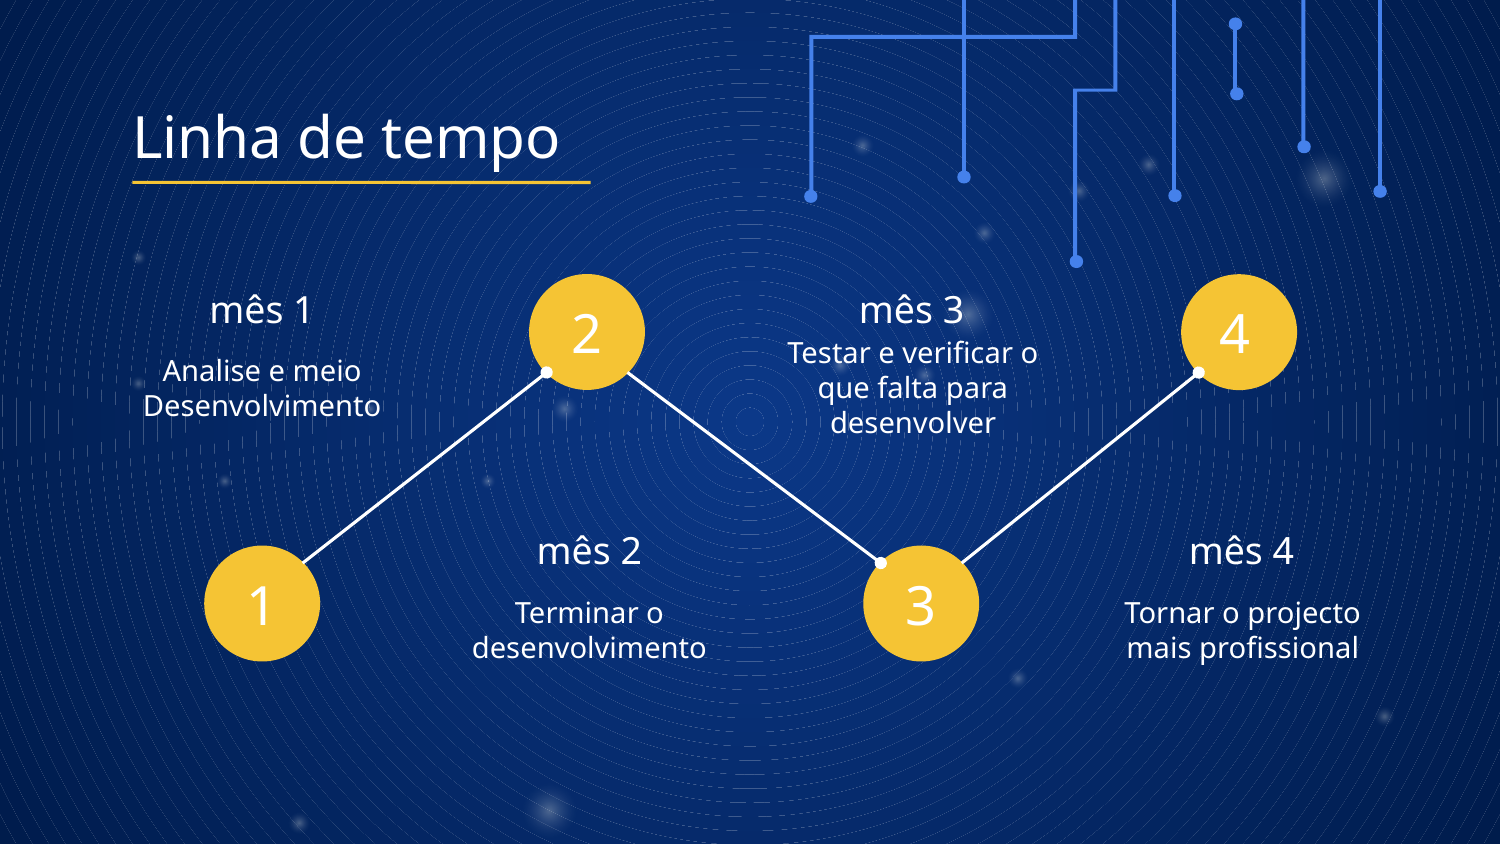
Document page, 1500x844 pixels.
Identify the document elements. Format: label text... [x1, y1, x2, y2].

title 4 [1181, 286, 1288, 378]
text_box [1205, 274, 1273, 286]
title 3 [868, 557, 974, 650]
text_box [864, 582, 868, 625]
text_box [887, 650, 955, 661]
text_box [553, 378, 621, 390]
text_box [1204, 378, 1274, 390]
text_box Tornar o projecto mais profissional [1098, 589, 1387, 669]
text_box Terminar o desenvolvimento [445, 589, 734, 669]
text_box [552, 274, 622, 286]
title 2 [534, 286, 640, 378]
text_box [887, 546, 955, 557]
text_box mês 3 [768, 274, 1056, 342]
text_box [640, 310, 645, 354]
text_box mês 1 [118, 274, 406, 342]
text_box [315, 581, 320, 626]
text_box [1288, 302, 1297, 362]
text_box [228, 546, 296, 557]
text_box [529, 310, 534, 354]
text_box [204, 582, 209, 625]
text_box mês 2 [445, 516, 734, 584]
text_box mês 4 [1097, 516, 1386, 584]
text_box [228, 650, 296, 661]
text_box [974, 581, 979, 626]
text_box Analise e meio Desenvolvimento [118, 347, 406, 427]
title Linha de tempo [116, 88, 1383, 183]
text_box Testar e verificar o que falta para desenvolver [769, 347, 1057, 427]
title 1 [209, 557, 315, 650]
